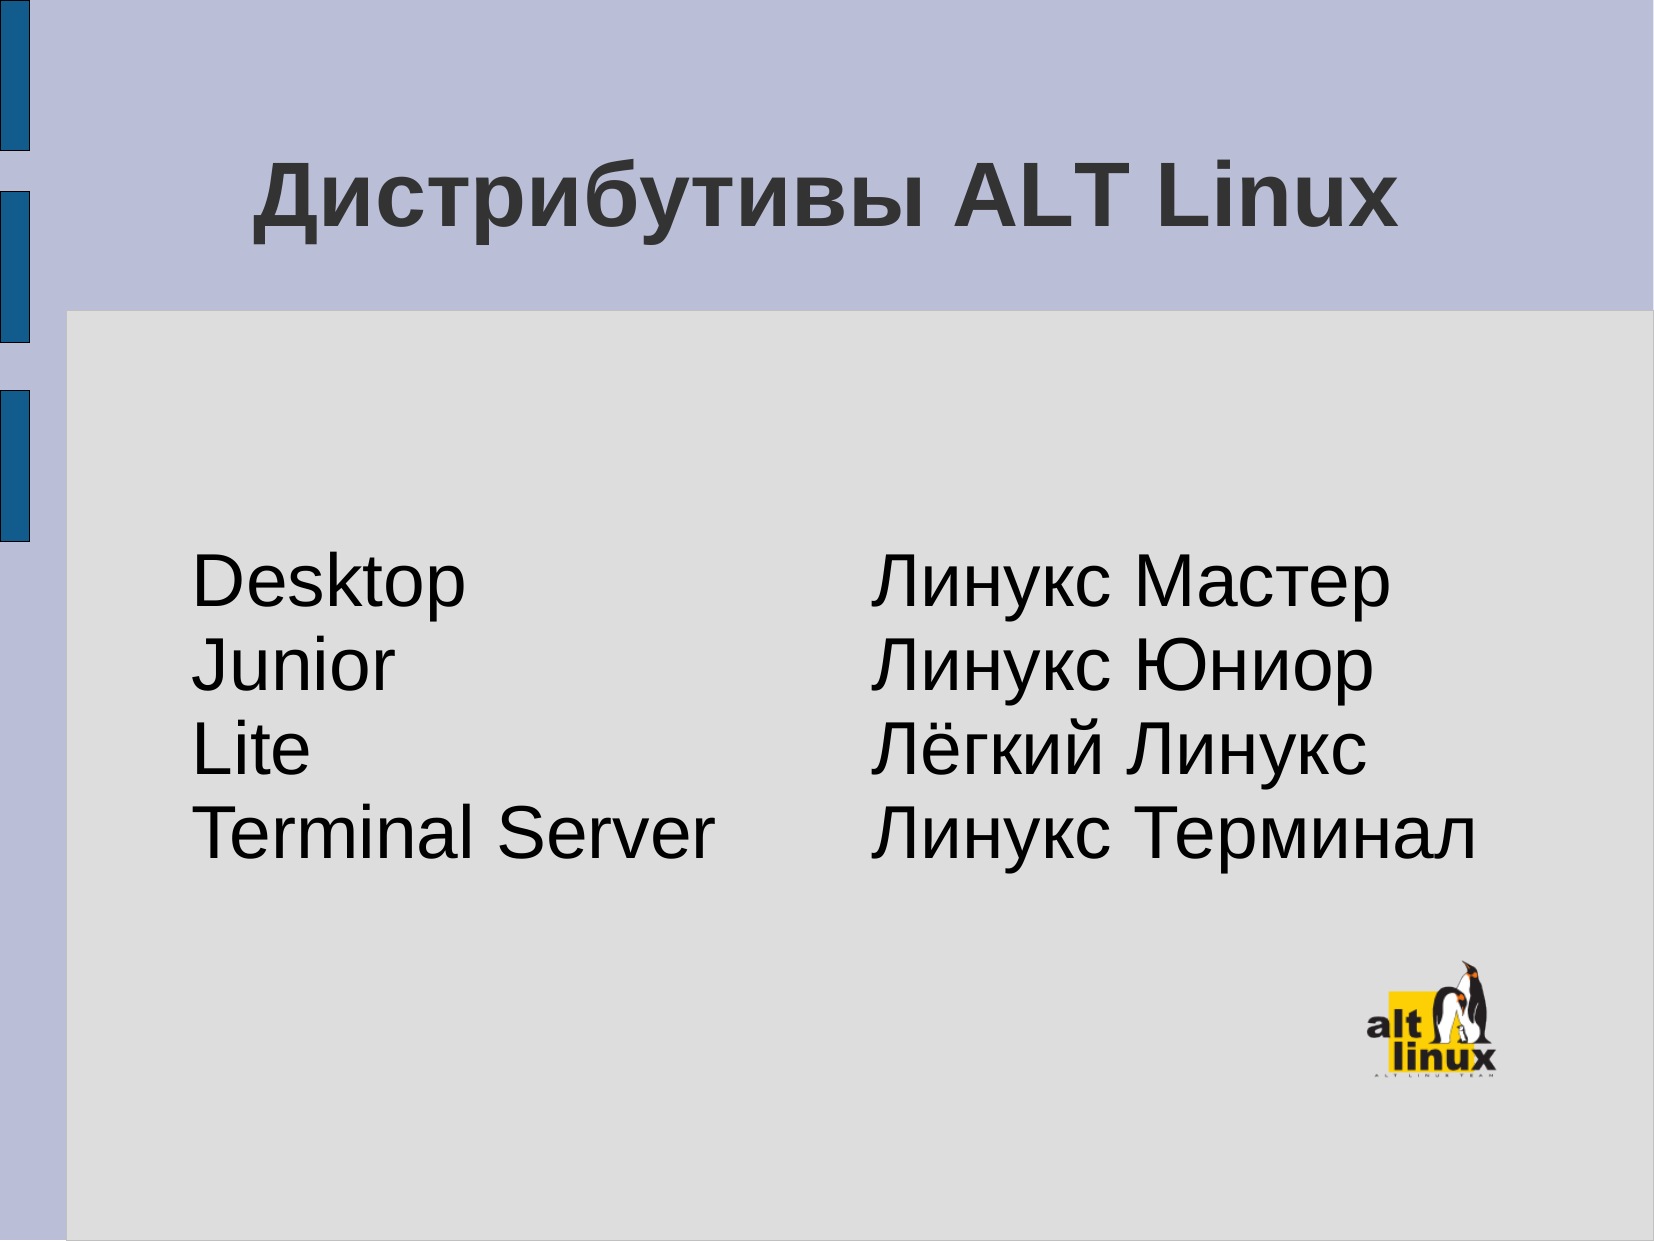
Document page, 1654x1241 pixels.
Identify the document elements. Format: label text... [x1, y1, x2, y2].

title Дистрибутивы ALT Linux [121, 91, 1534, 299]
picture [1358, 944, 1506, 1093]
text_box Desktop Junior Lite Terminal Server [177, 531, 734, 883]
text_box Линукс Мастер Линукс Юниор Лёгкий Линукс Линукс Терминал [856, 531, 1494, 883]
